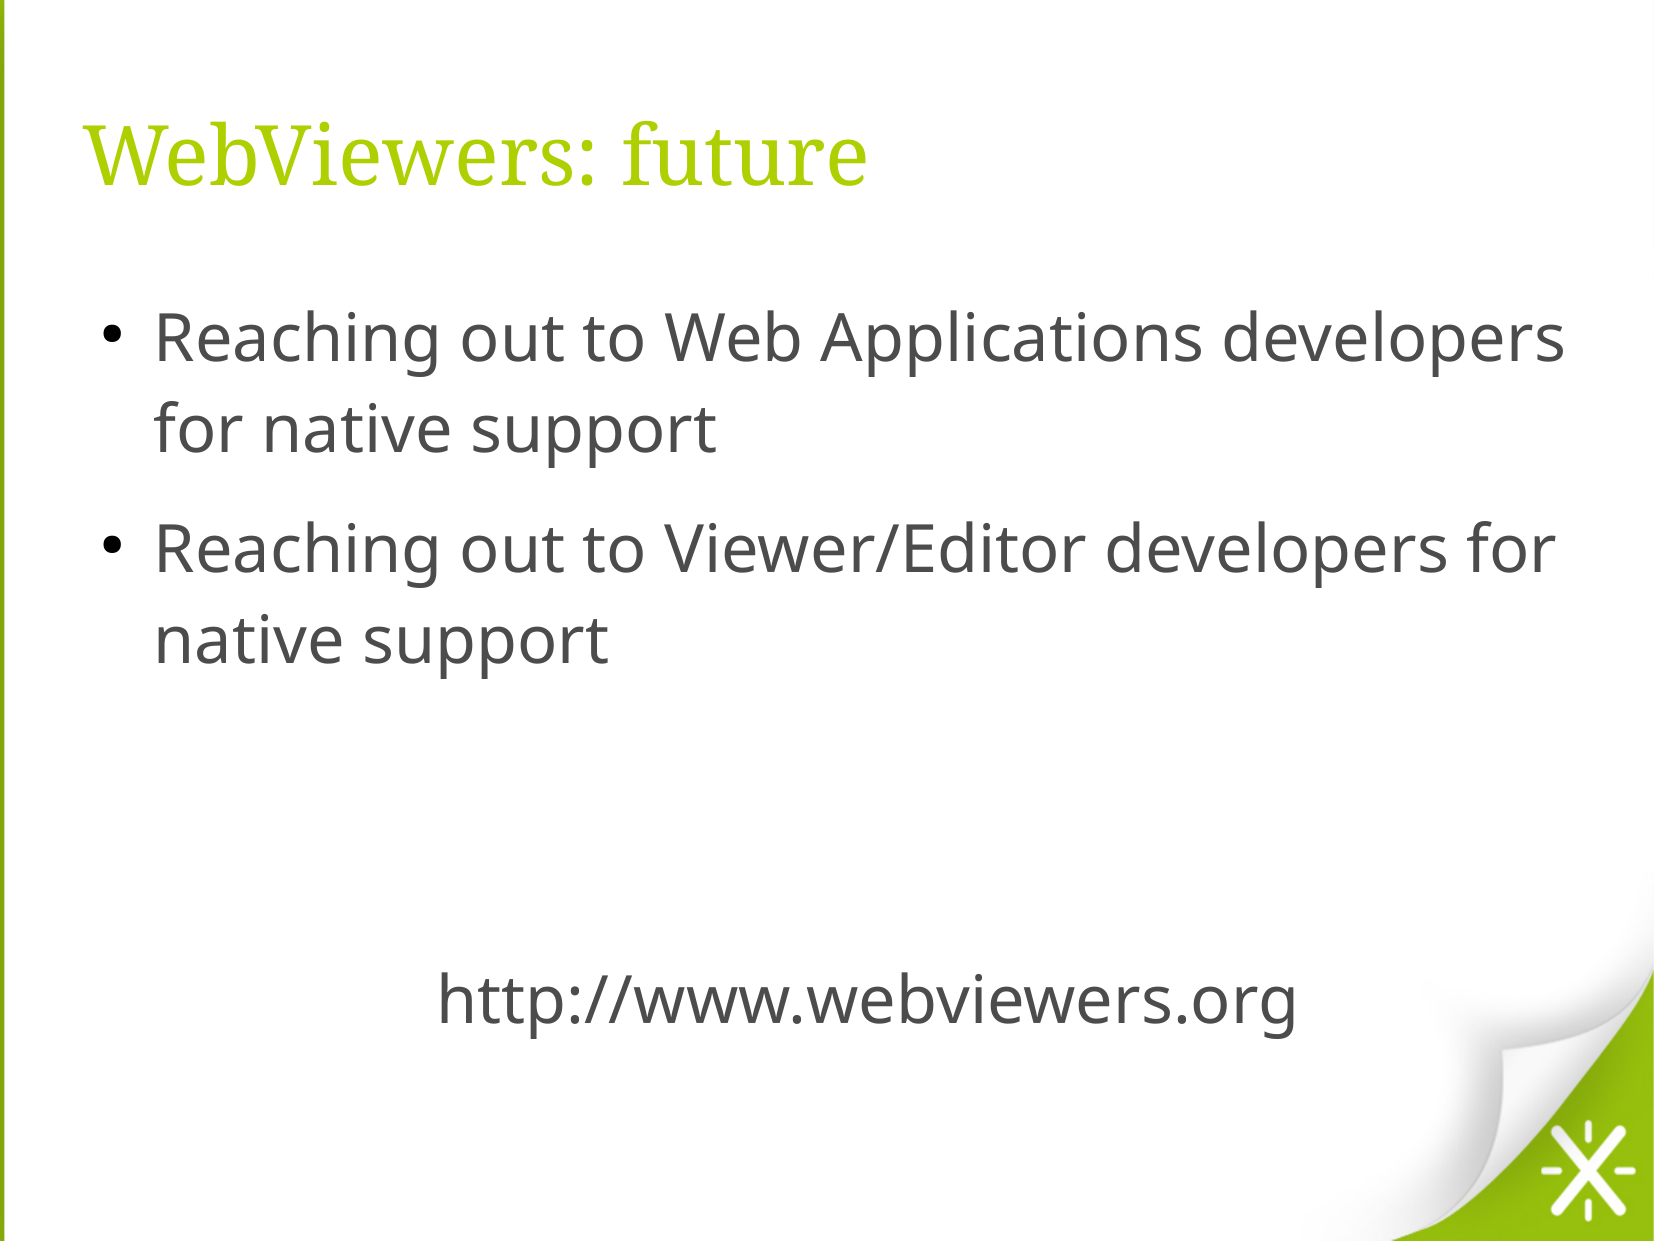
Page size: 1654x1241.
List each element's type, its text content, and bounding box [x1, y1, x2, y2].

list Reaching out to Web Applications developers for native support Reaching out to Viewer/Editor developers for native support http://www.webviewers.org [82, 290, 1583, 1010]
title WebViewers: future [82, 49, 1571, 257]
picture [0, 0, 1654, 1241]
